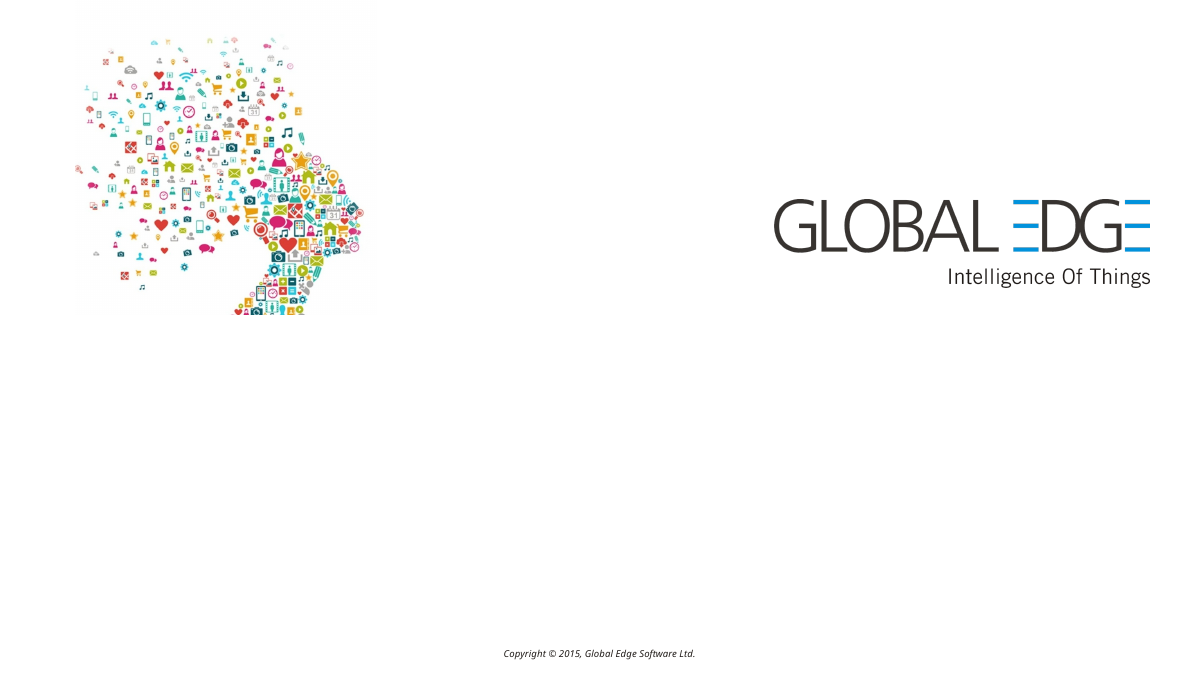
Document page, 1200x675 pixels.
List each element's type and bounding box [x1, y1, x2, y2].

picture [774, 199, 1150, 288]
picture [75, 0, 377, 315]
